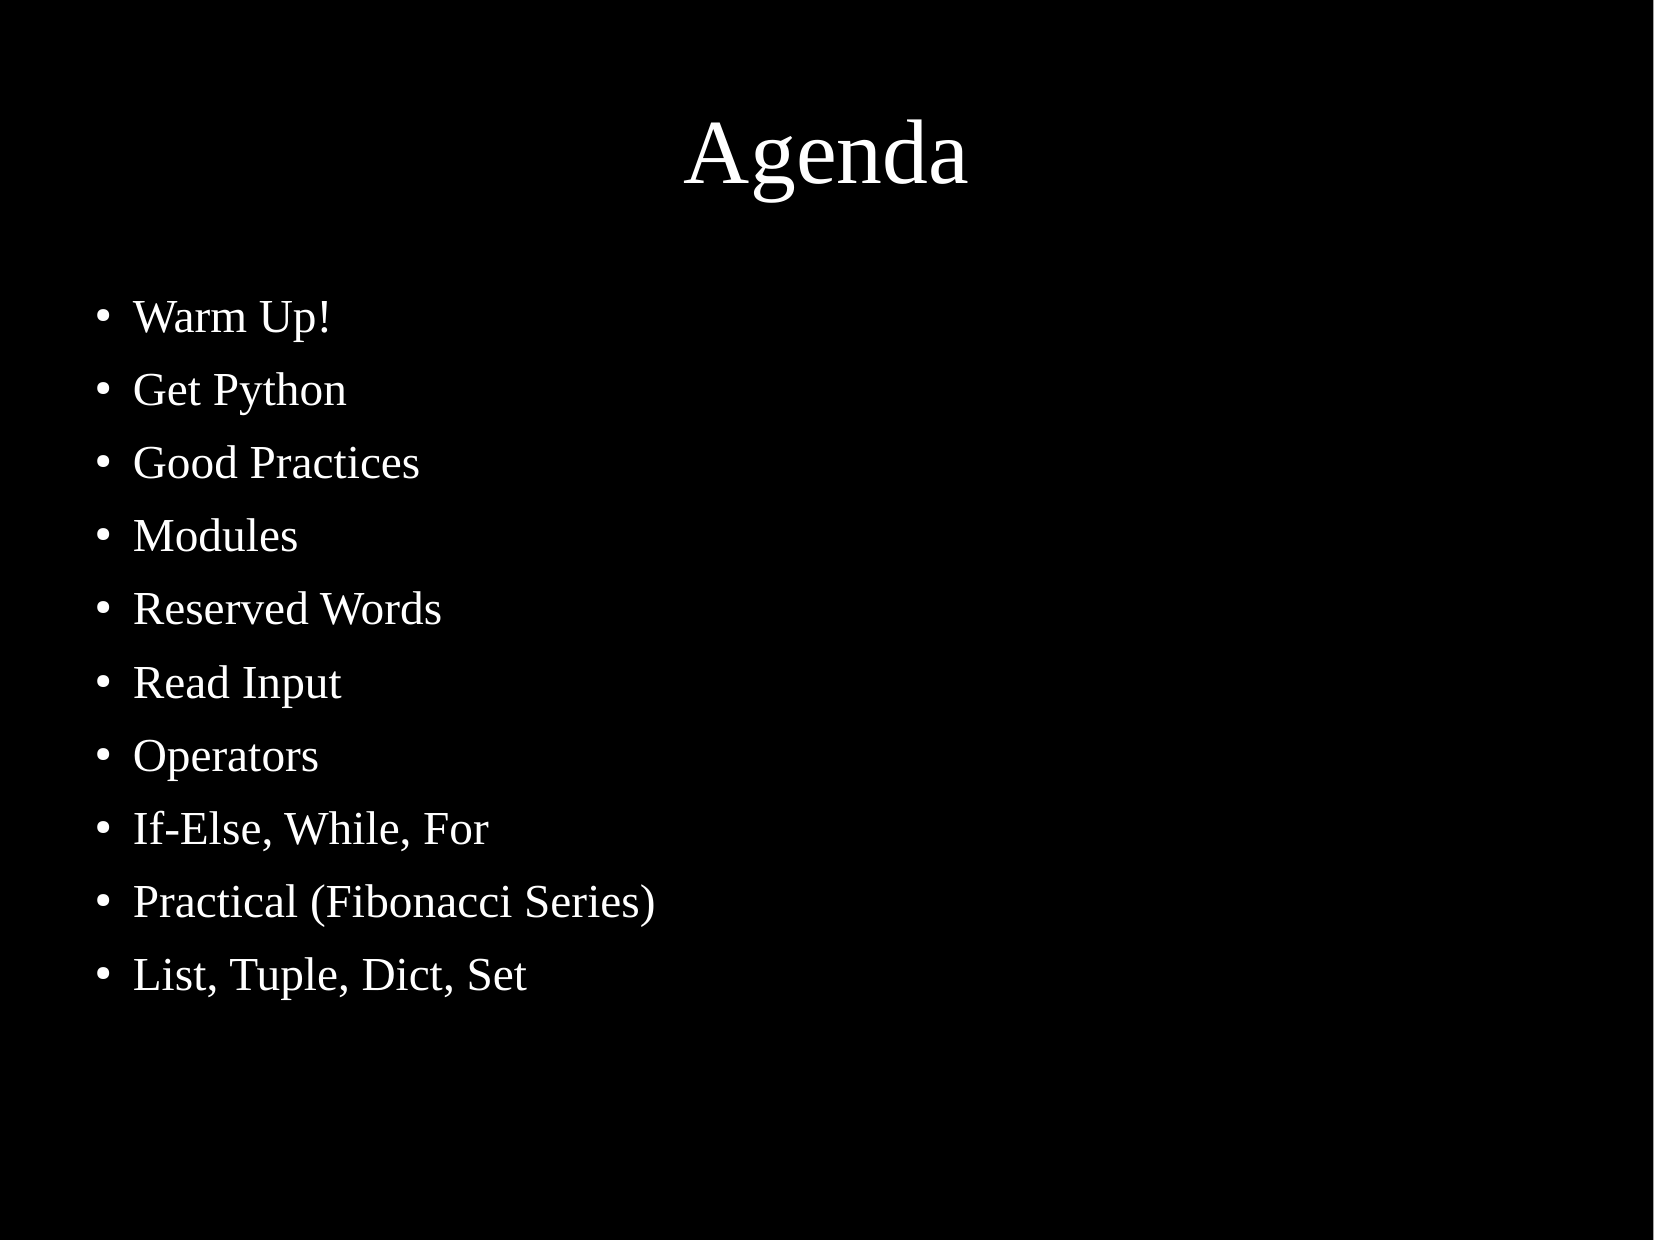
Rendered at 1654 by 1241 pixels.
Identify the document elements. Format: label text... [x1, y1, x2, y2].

list Warm Up! Get Python Good Practices Modules Reserved Words Read Input Operators If-Else, While, For Practical (Fibonacci Series) List, Tuple, Dict, Set [82, 290, 1571, 1010]
title Agenda [82, 49, 1571, 257]
